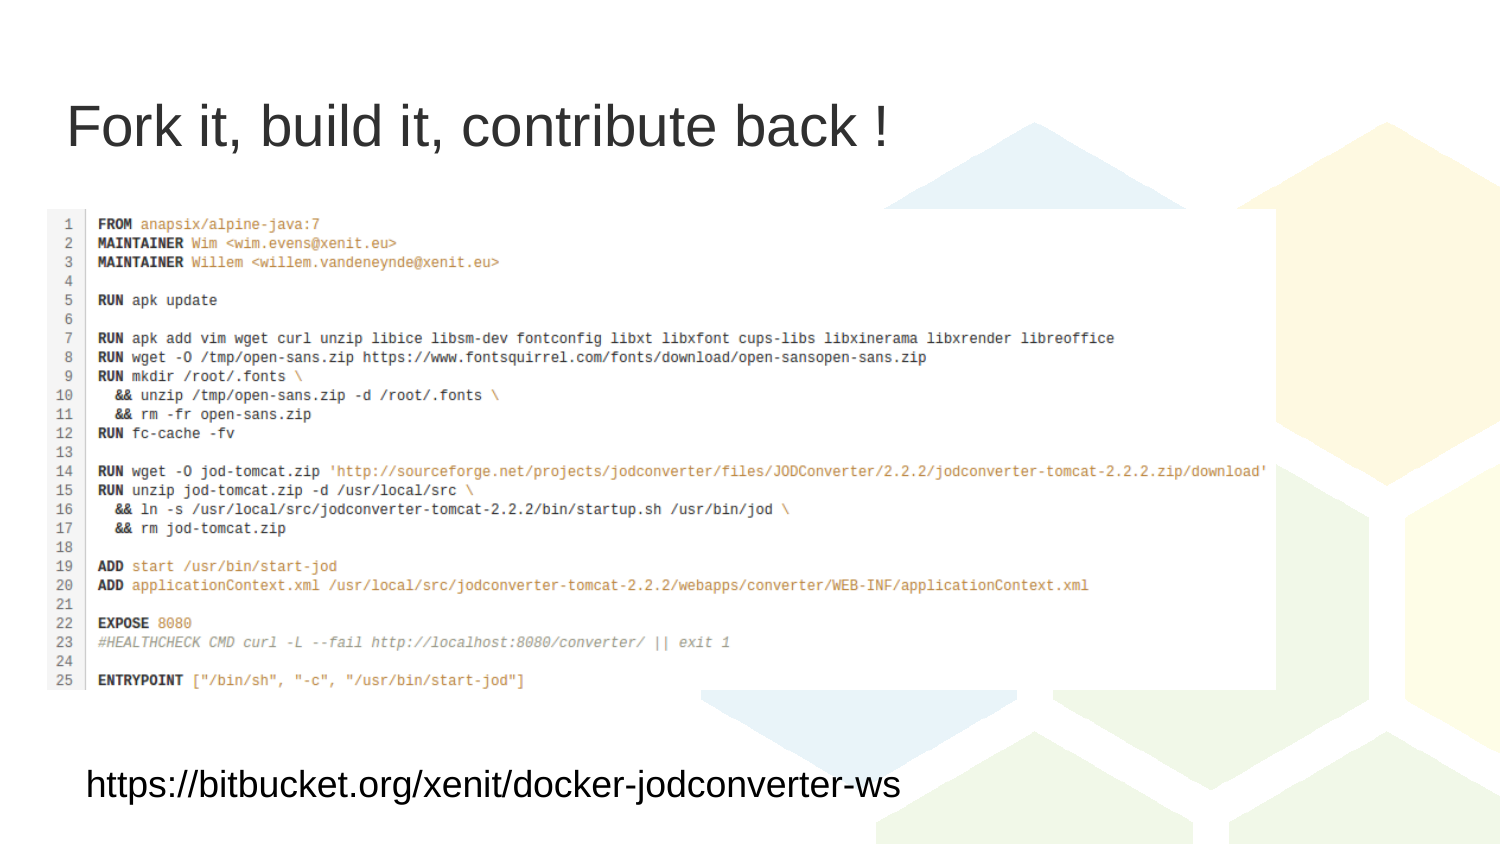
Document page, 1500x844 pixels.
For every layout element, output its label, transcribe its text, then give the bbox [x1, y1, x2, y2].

picture [0, 0, 1500, 844]
title Fork it, build it, contribute back ! [51, 72, 1449, 167]
text_box https://bitbucket.org/xenit/docker-jodconverter-ws [71, 756, 1141, 844]
